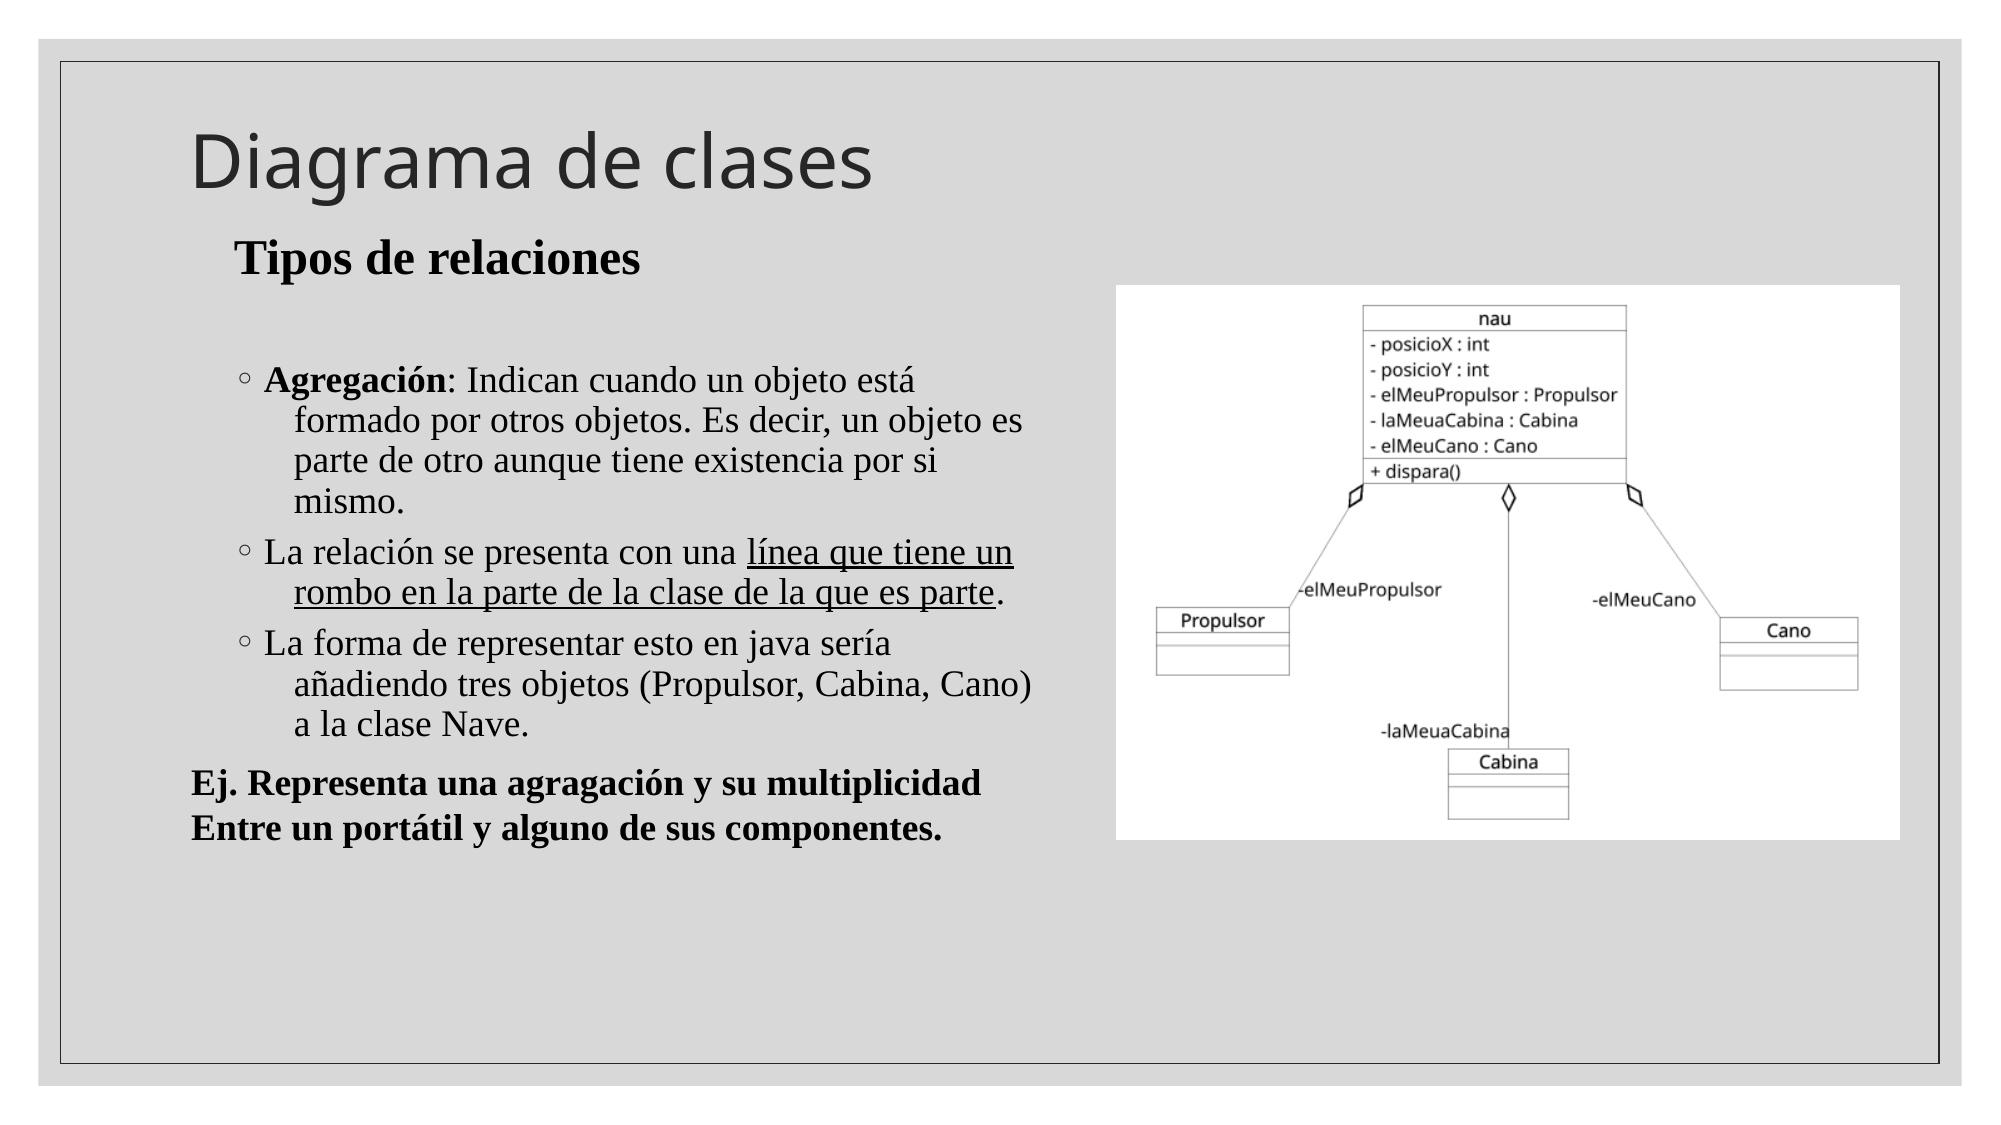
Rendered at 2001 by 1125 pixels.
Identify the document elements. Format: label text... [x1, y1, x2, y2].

title Diagrama de clases [174, 105, 1825, 224]
list Tipos de relaciones Agregación: Indican cuando un objeto está formado por otros objetos. Es decir, un objeto es parte de otro aunque tiene existencia por si mismo. La relación se presenta con una línea que tiene un rombo en la parte de la clase de la que es parte. La forma de representar esto en java sería añadiendo tres objetos (Propulsor, Cabina, Cano) a la clase Nave. [128, 223, 1061, 988]
picture [1116, 285, 1900, 840]
text_box Ej. Representa una agragación y su multiplicidad Entre un portátil y alguno de sus componentes. [175, 750, 1004, 857]
